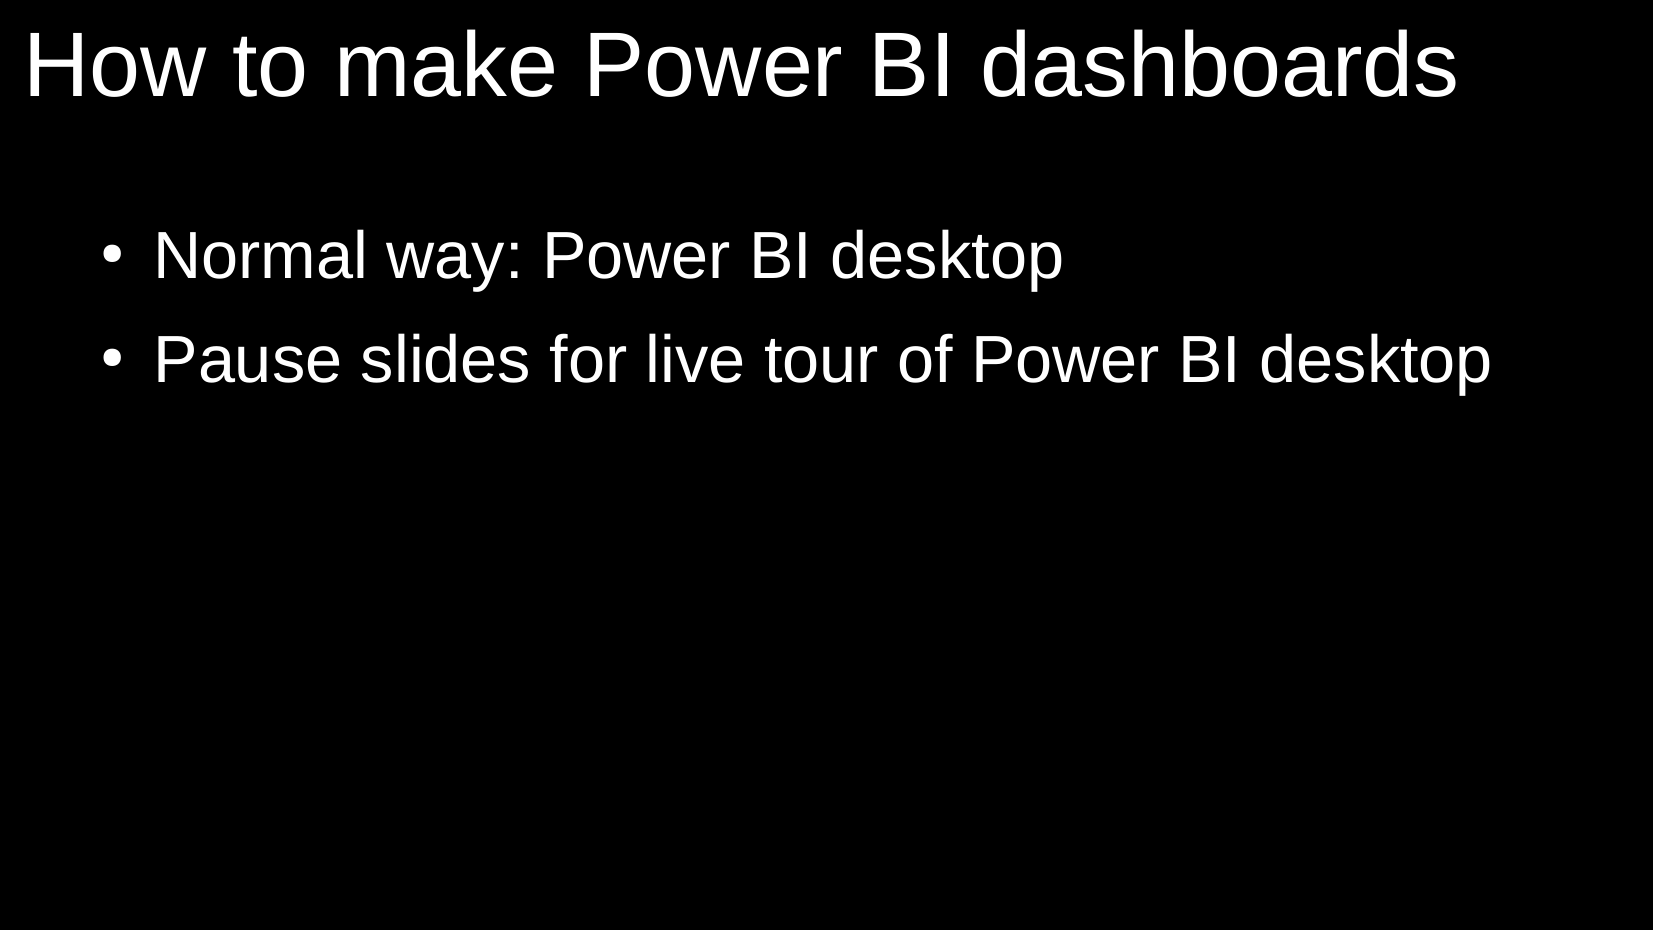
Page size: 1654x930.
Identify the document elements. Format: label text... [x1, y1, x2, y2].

list Normal way: Power BI desktop Pause slides for live tour of Power BI desktop [82, 217, 1571, 757]
title How to make Power BI dashboards [23, 11, 1588, 119]
